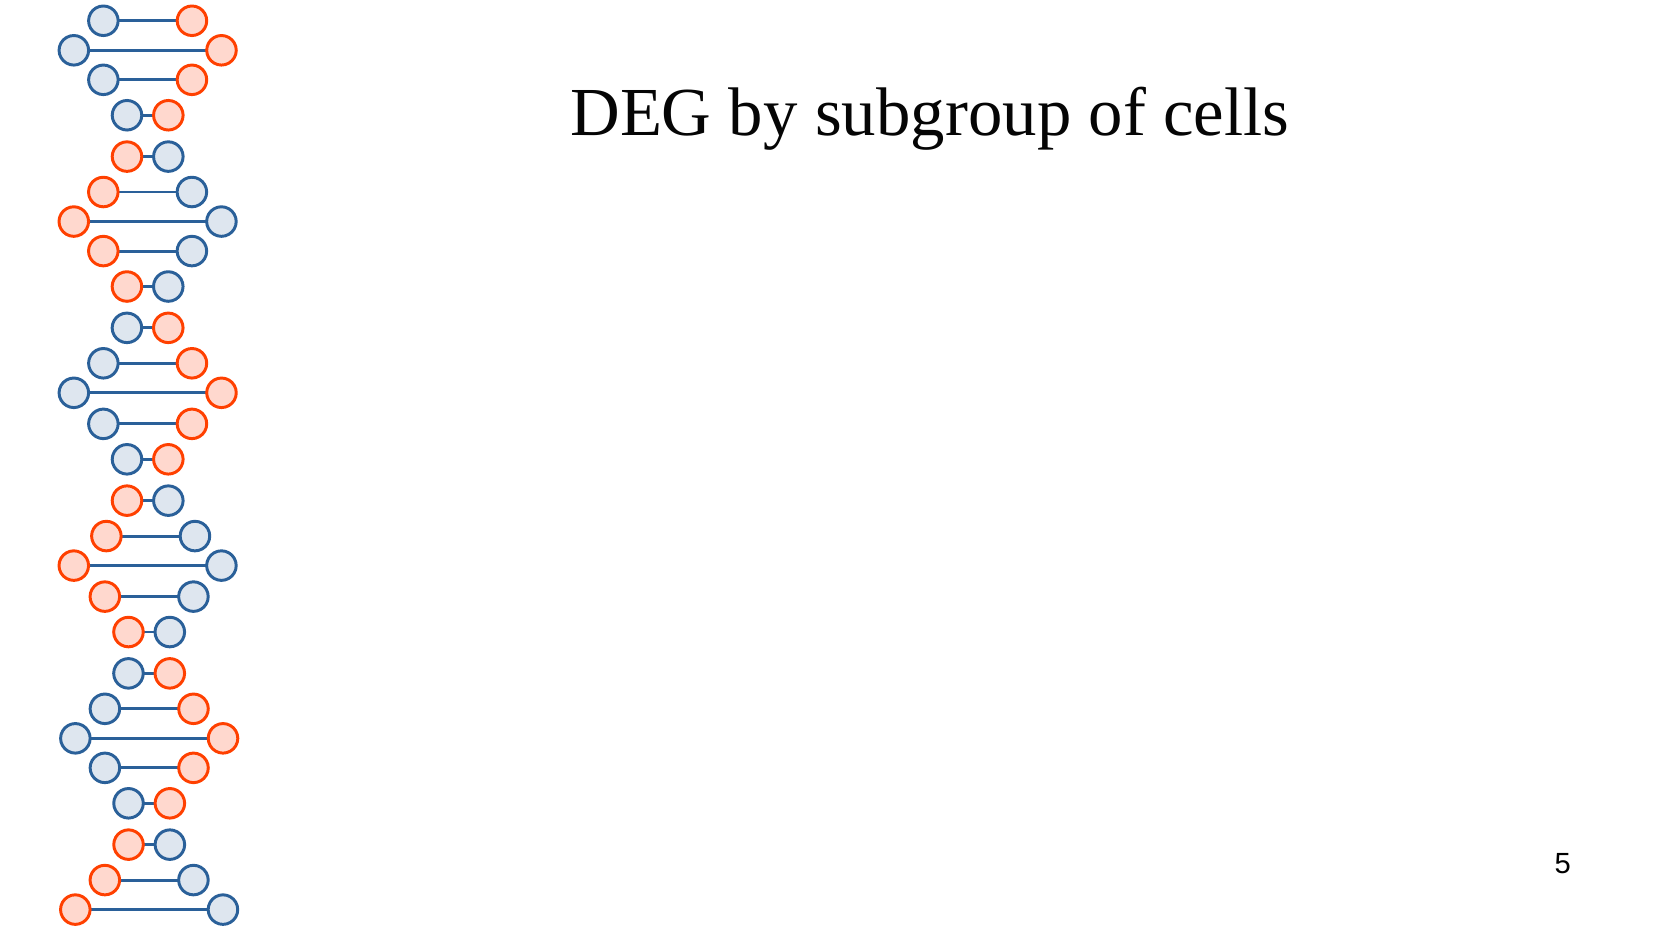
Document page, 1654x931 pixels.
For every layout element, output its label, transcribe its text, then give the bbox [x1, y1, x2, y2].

title DEG by subgroup of cells [265, 35, 1595, 189]
